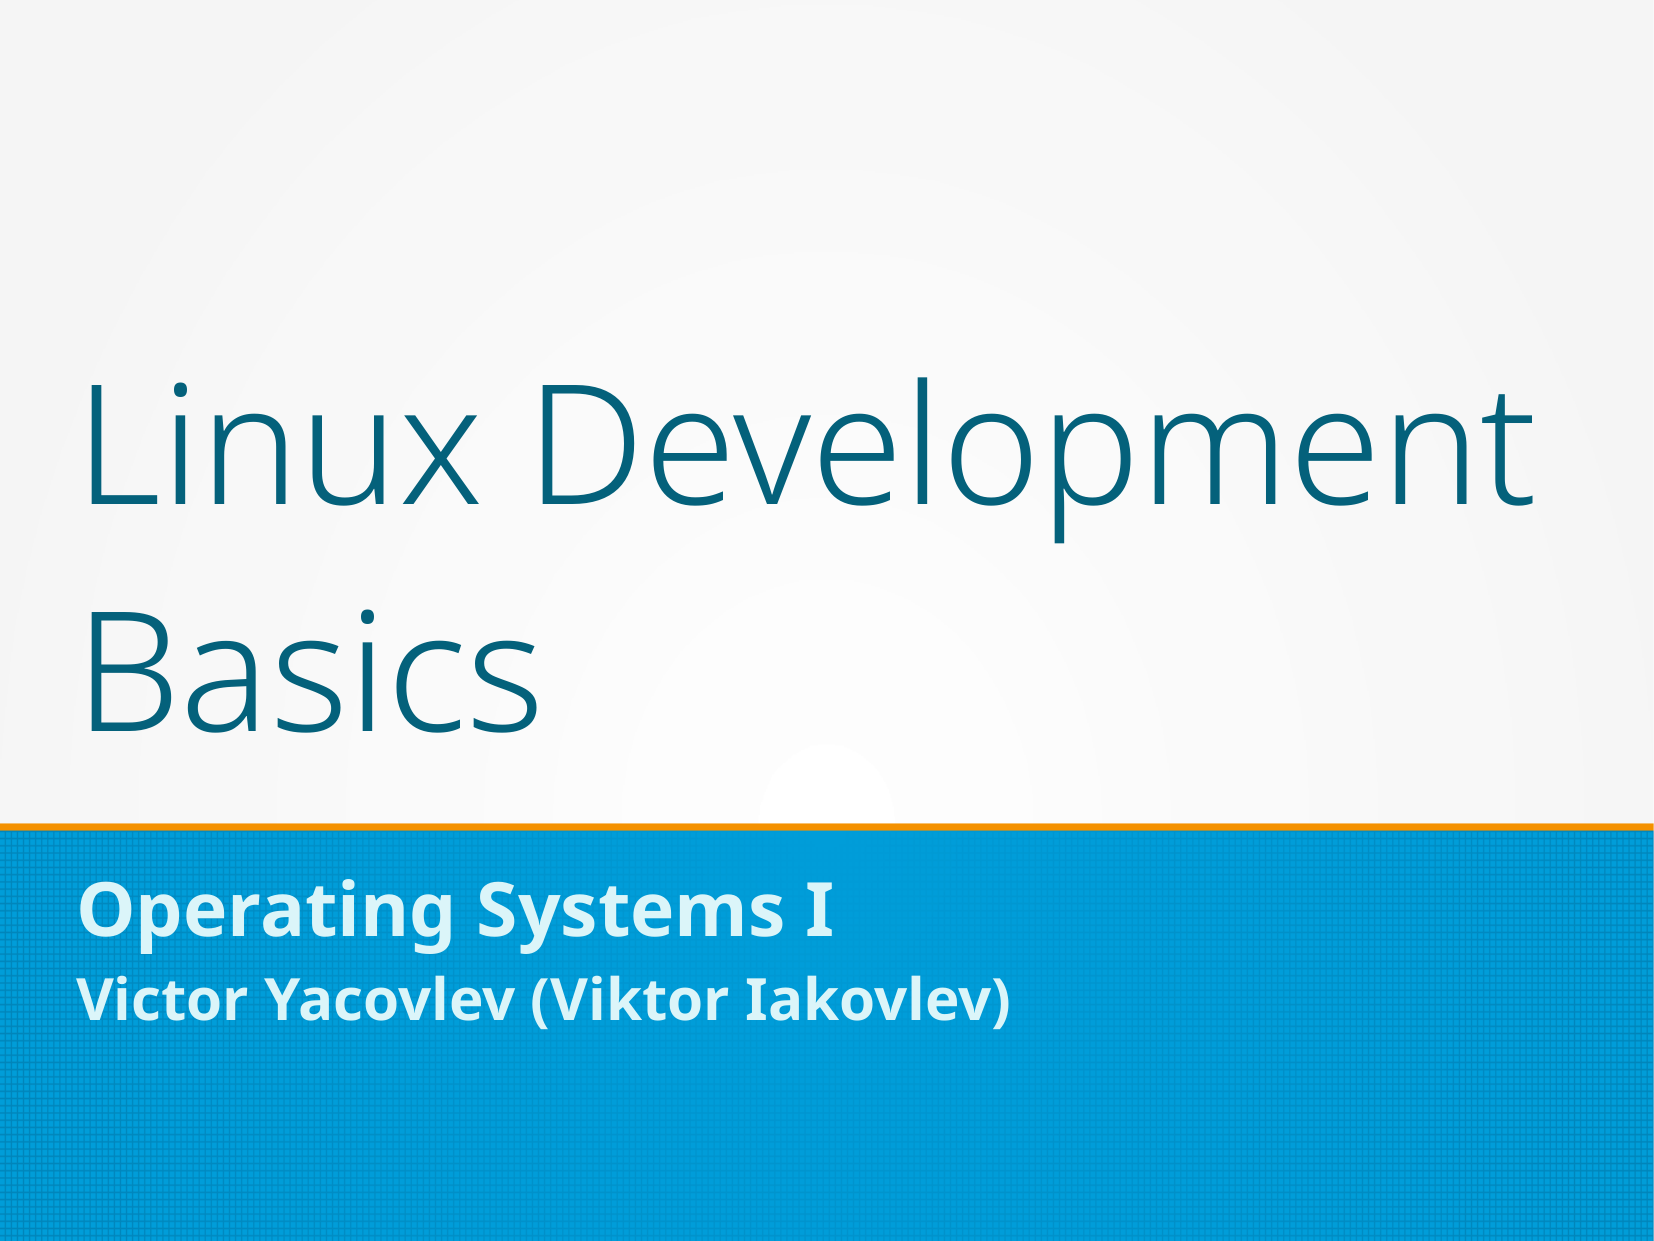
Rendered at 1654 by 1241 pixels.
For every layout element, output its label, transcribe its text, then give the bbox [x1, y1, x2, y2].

picture [0, 0, 1654, 830]
subtitle Operating Systems I Victor Yacovlev (Viktor Iakovlev) [76, 855, 1564, 1111]
title Linux Development Basics [75, 49, 1564, 781]
